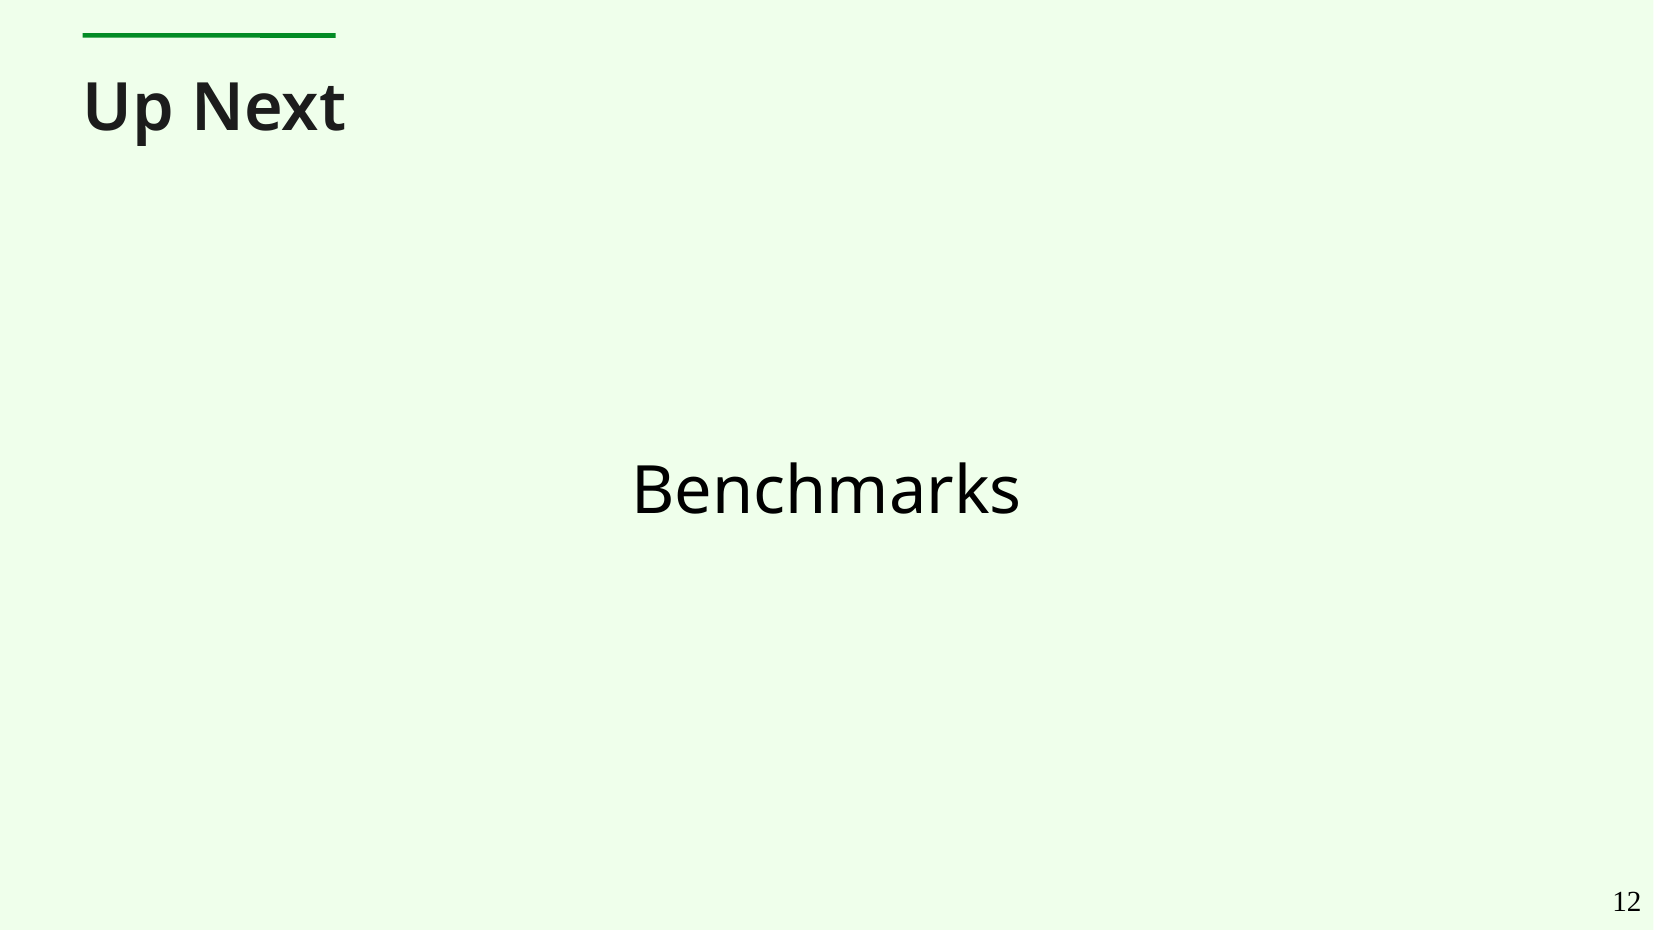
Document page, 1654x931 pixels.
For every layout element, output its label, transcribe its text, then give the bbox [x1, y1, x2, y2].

subtitle Benchmarks [82, 217, 1571, 758]
title Up Next [82, 59, 1571, 193]
